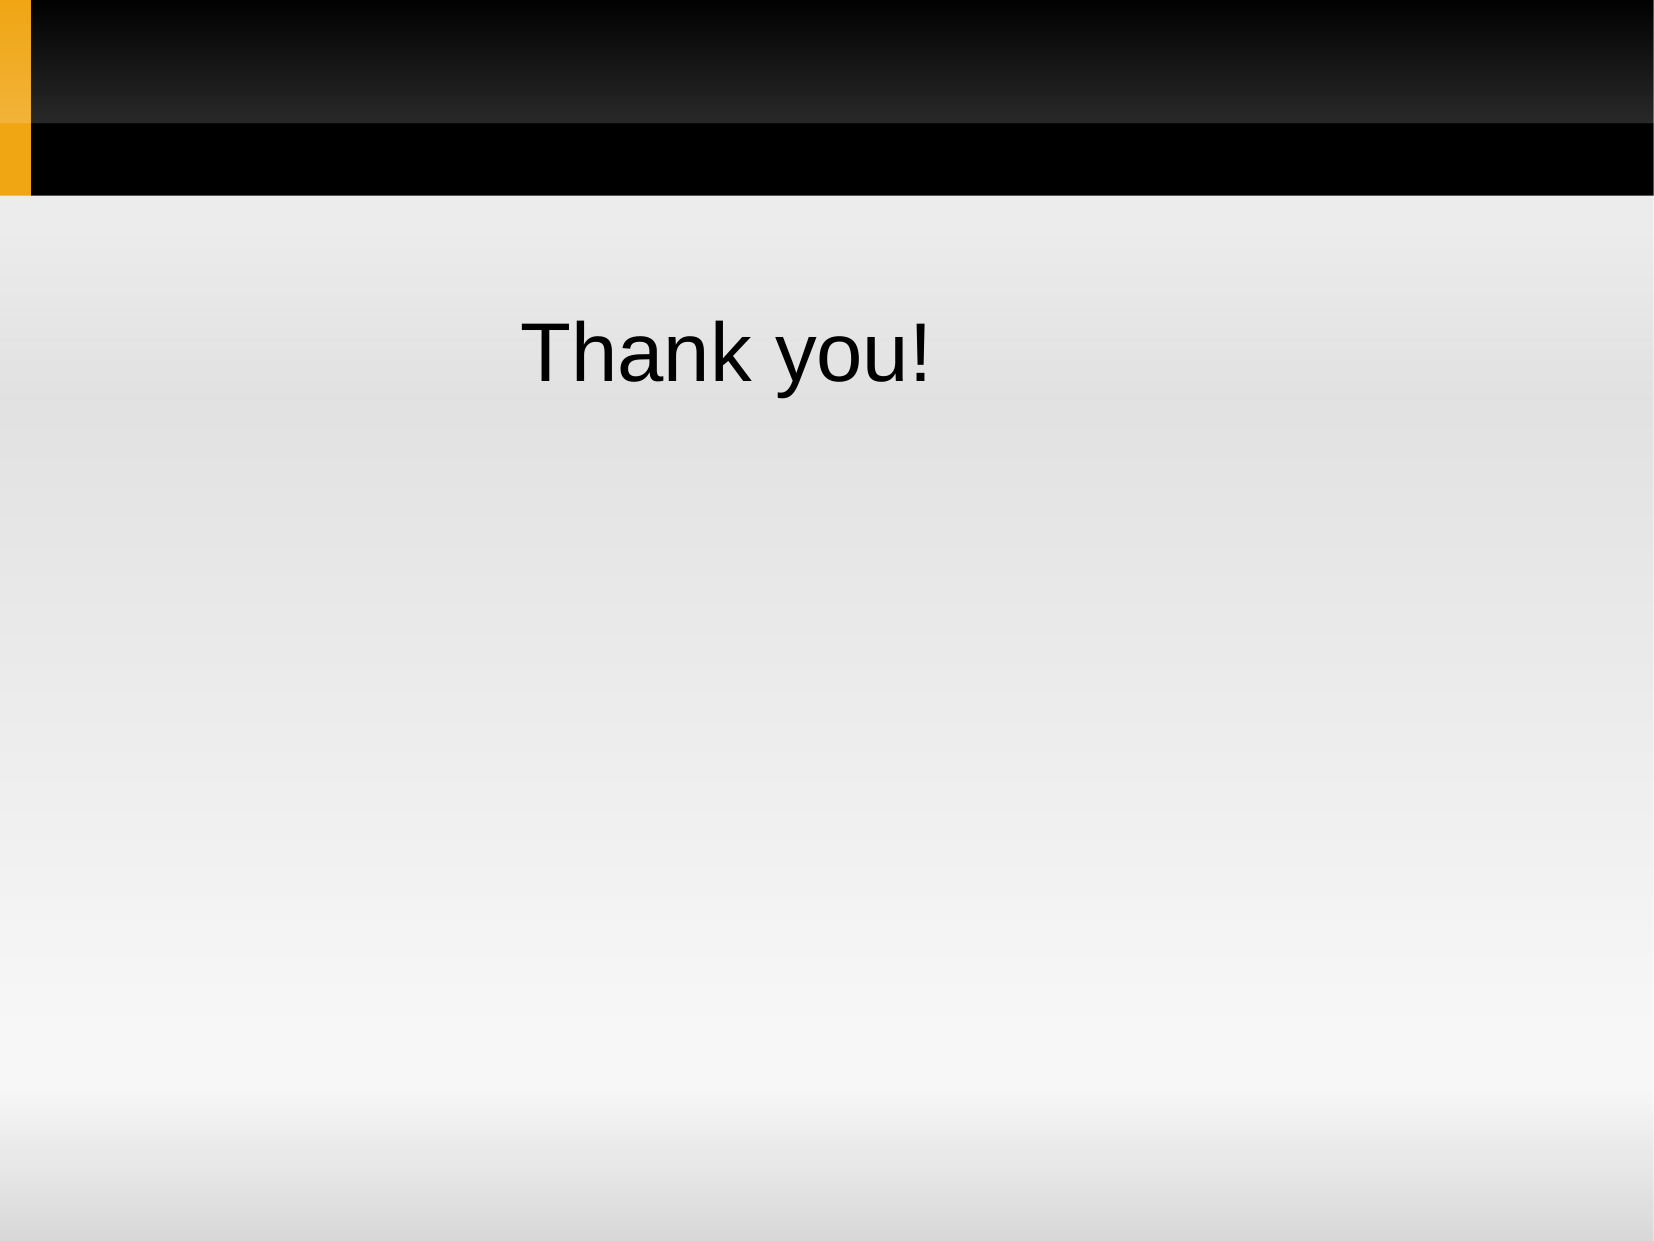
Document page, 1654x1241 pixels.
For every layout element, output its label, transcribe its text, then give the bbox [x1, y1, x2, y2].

text_box Thank you! [505, 299, 1182, 408]
picture [0, 0, 1654, 1241]
